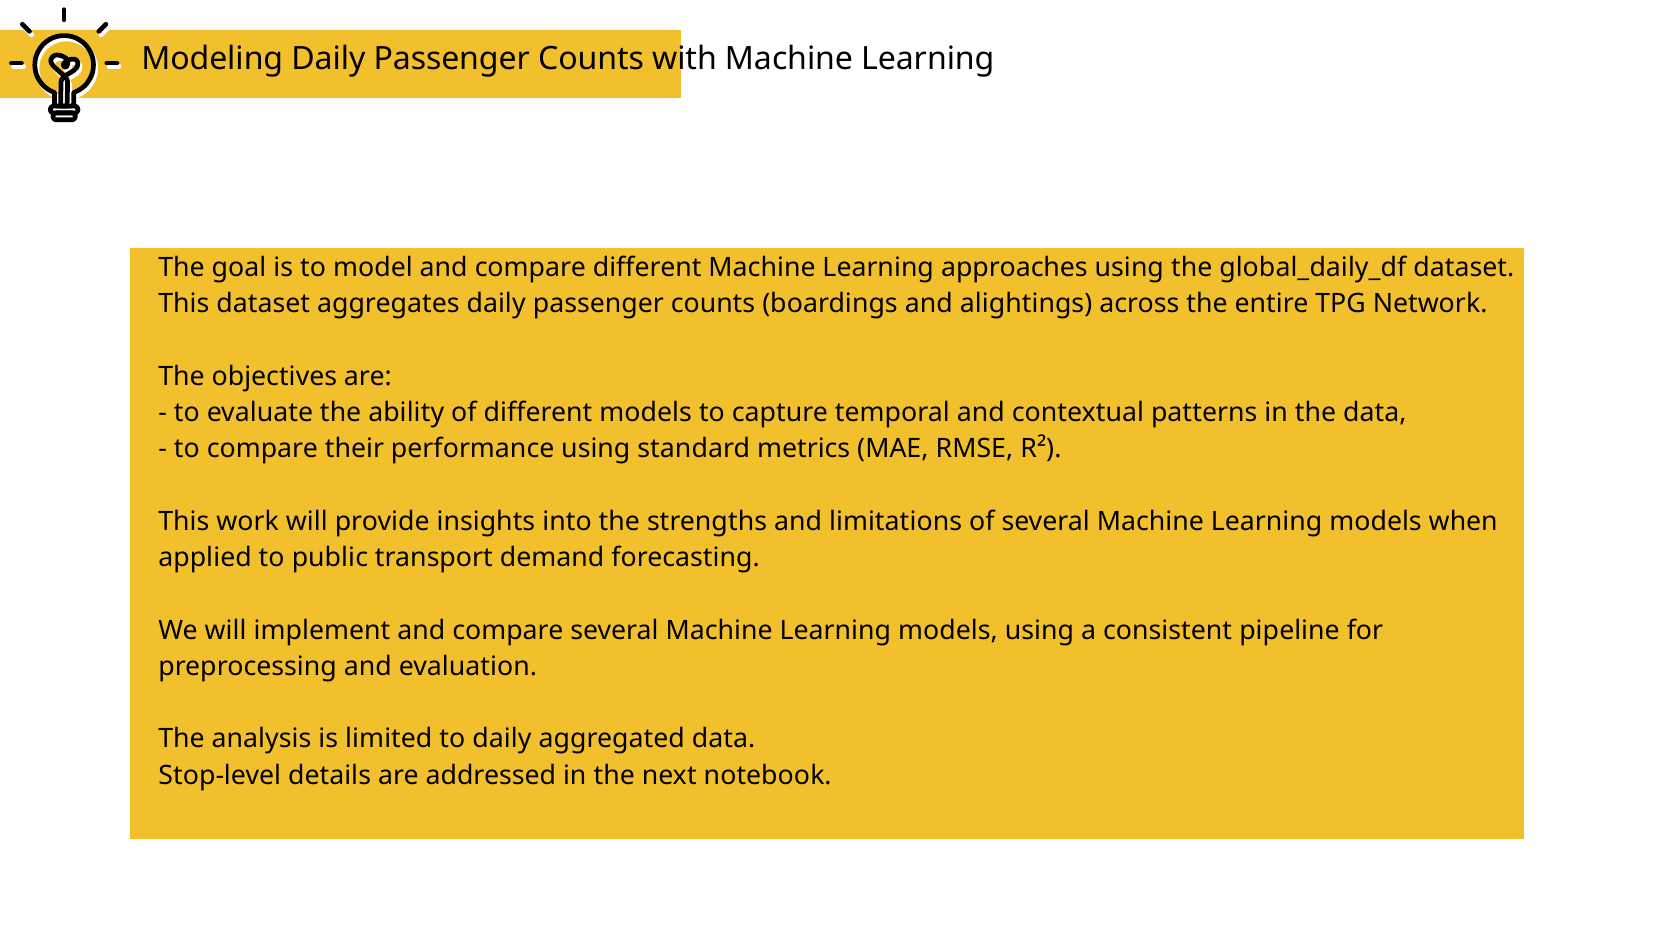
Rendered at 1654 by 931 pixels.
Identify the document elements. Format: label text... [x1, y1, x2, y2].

list The goal is to model and compare different Machine Learning approaches using the global_daily_df dataset. This dataset aggregates daily passenger counts (boardings and alightings) across the entire TPG Network. The objectives are: - to evaluate the ability of different models to capture temporal and contextual patterns in the data, - to compare their performance using standard metrics (MAE, RMSE, R²). This work will provide insights into the strengths and limitations of several Machine Learning models when applied to public transport demand forecasting. We will implement and compare several Machine Learning models, using a consistent pipeline for preprocessing and evaluation. The analysis is limited to daily aggregated data. Stop-level details are addressed in the next notebook. [129, 248, 1524, 839]
subtitle Modeling Daily Passenger Counts with Machine Learning [132, 17, 1004, 97]
